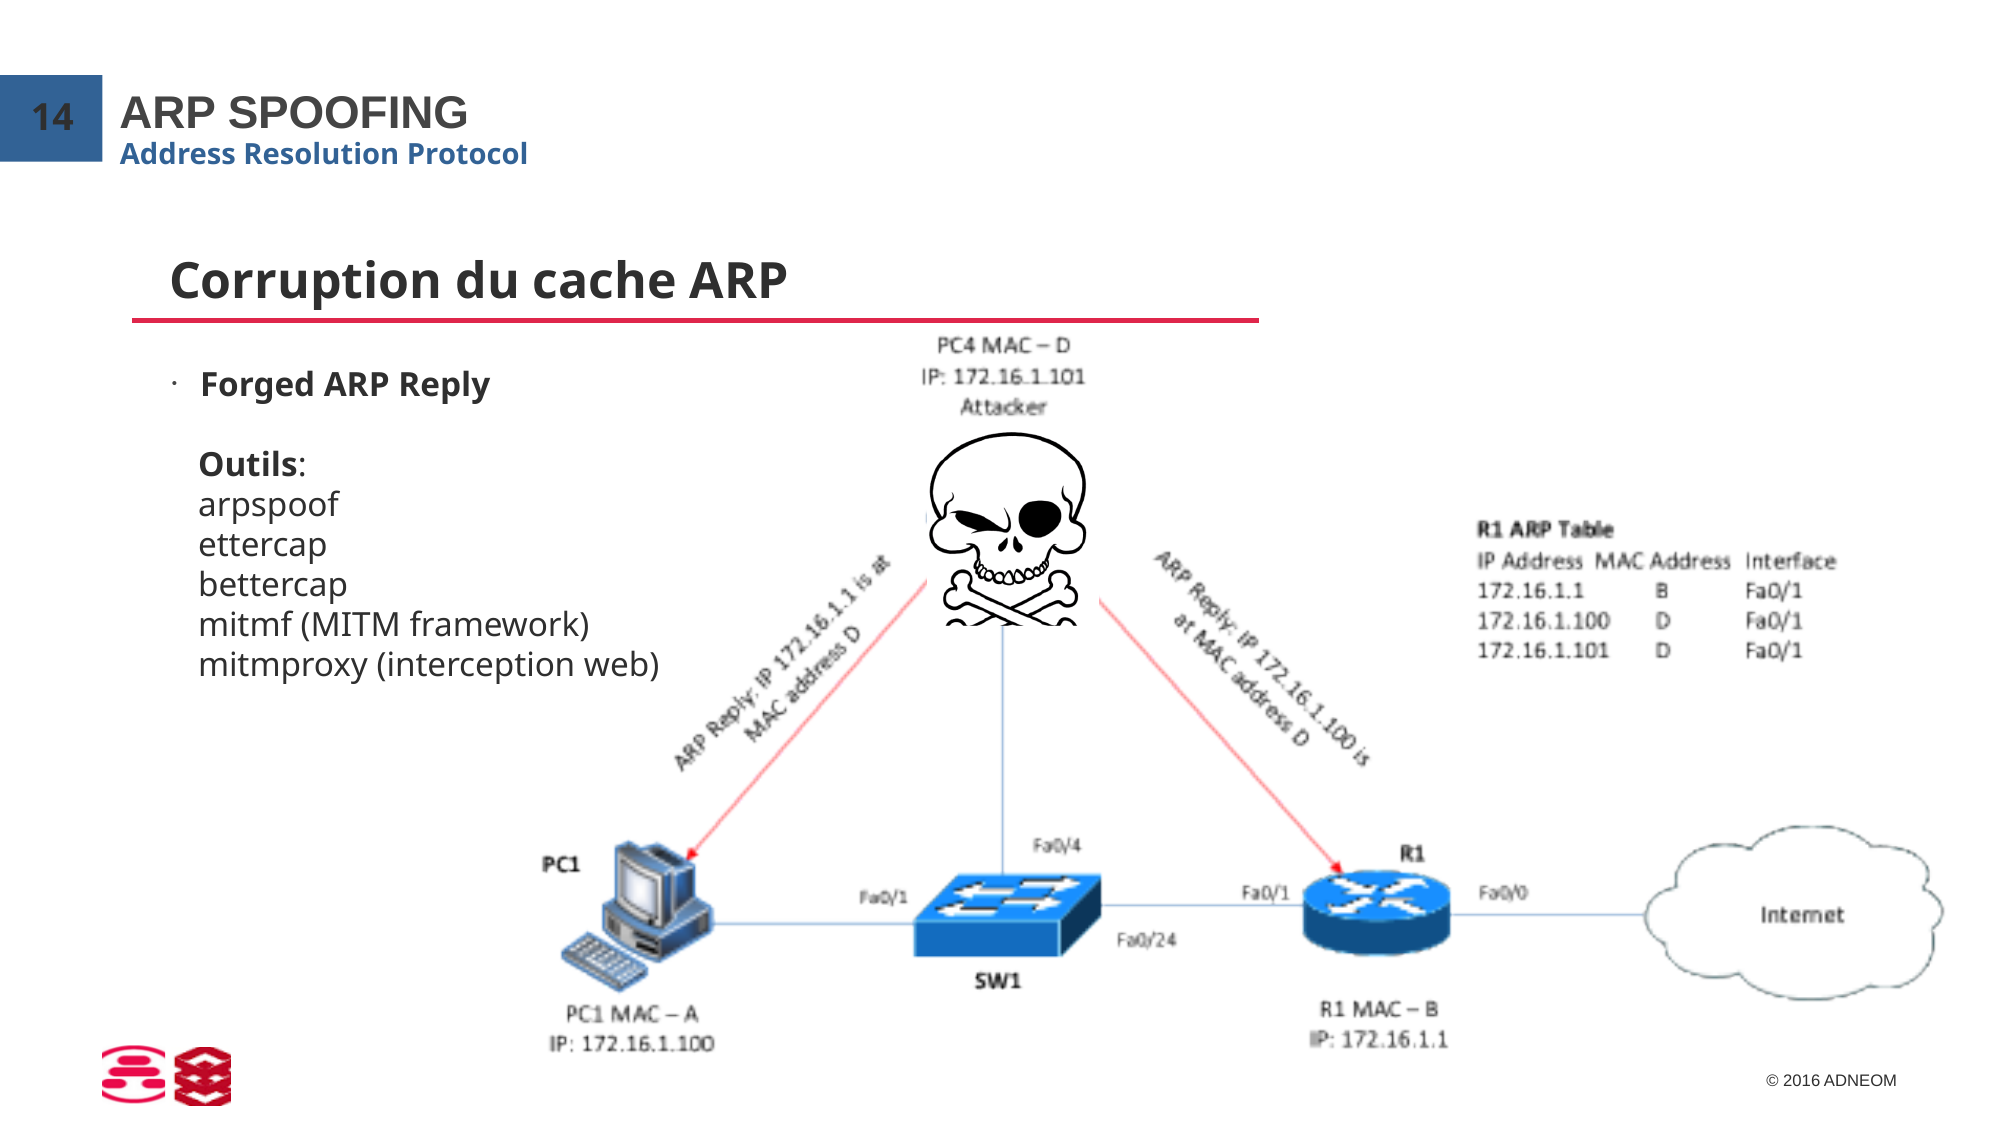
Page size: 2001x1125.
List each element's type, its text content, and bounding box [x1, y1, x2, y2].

list Address Resolution Protocol [105, 120, 1000, 150]
picture [480, 329, 1952, 1059]
picture [102, 1038, 231, 1114]
text_box Corruption du cache ARP [154, 240, 804, 316]
title ARP SPOOFING [104, 75, 1898, 132]
text_box Forged ARP Reply Outils: arpspoof ettercap bettercap mitmf (MITM framework) mitmproxy (interception web) [156, 333, 1811, 1096]
